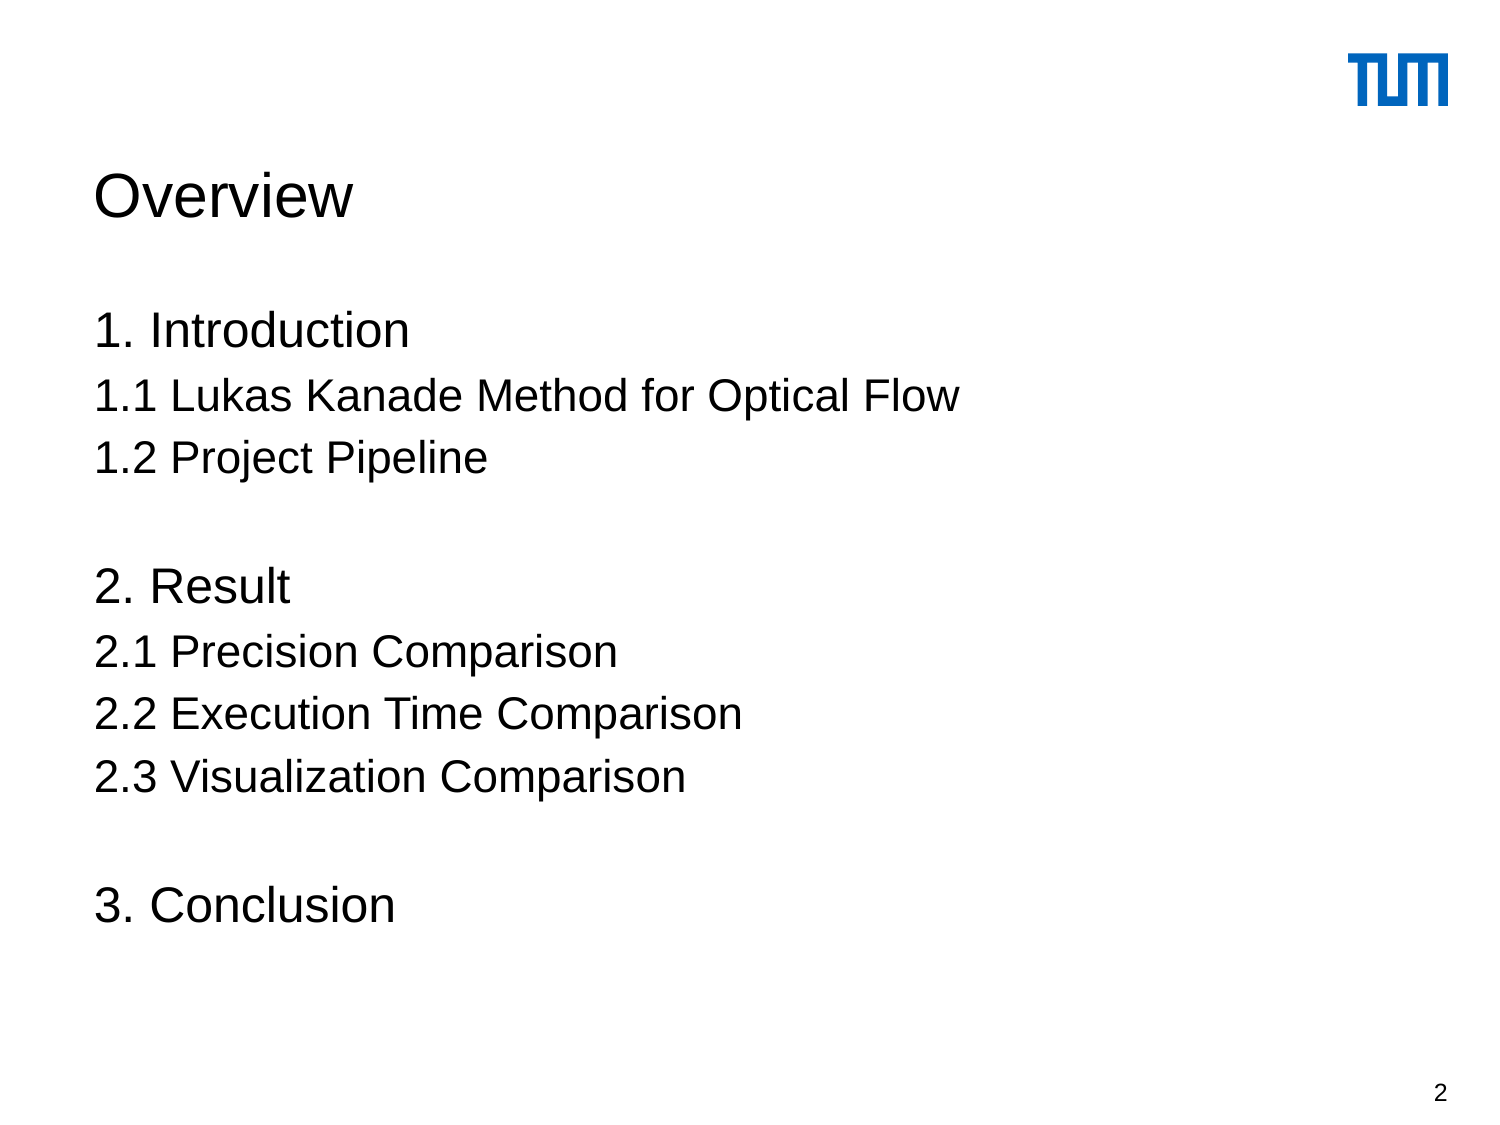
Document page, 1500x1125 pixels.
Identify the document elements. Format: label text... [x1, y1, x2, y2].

list 1. Introduction 1.1 Lukas Kanade Method for Optical Flow 1.2 Project Pipeline 2. Result 2.1 Precision Comparison 2.2 Execution Time Comparison 2.3 Visualization Comparison 3. Conclusion [93, 289, 1409, 990]
slide_number <number> [1111, 1061, 1448, 1122]
title Overview [93, 163, 1276, 231]
